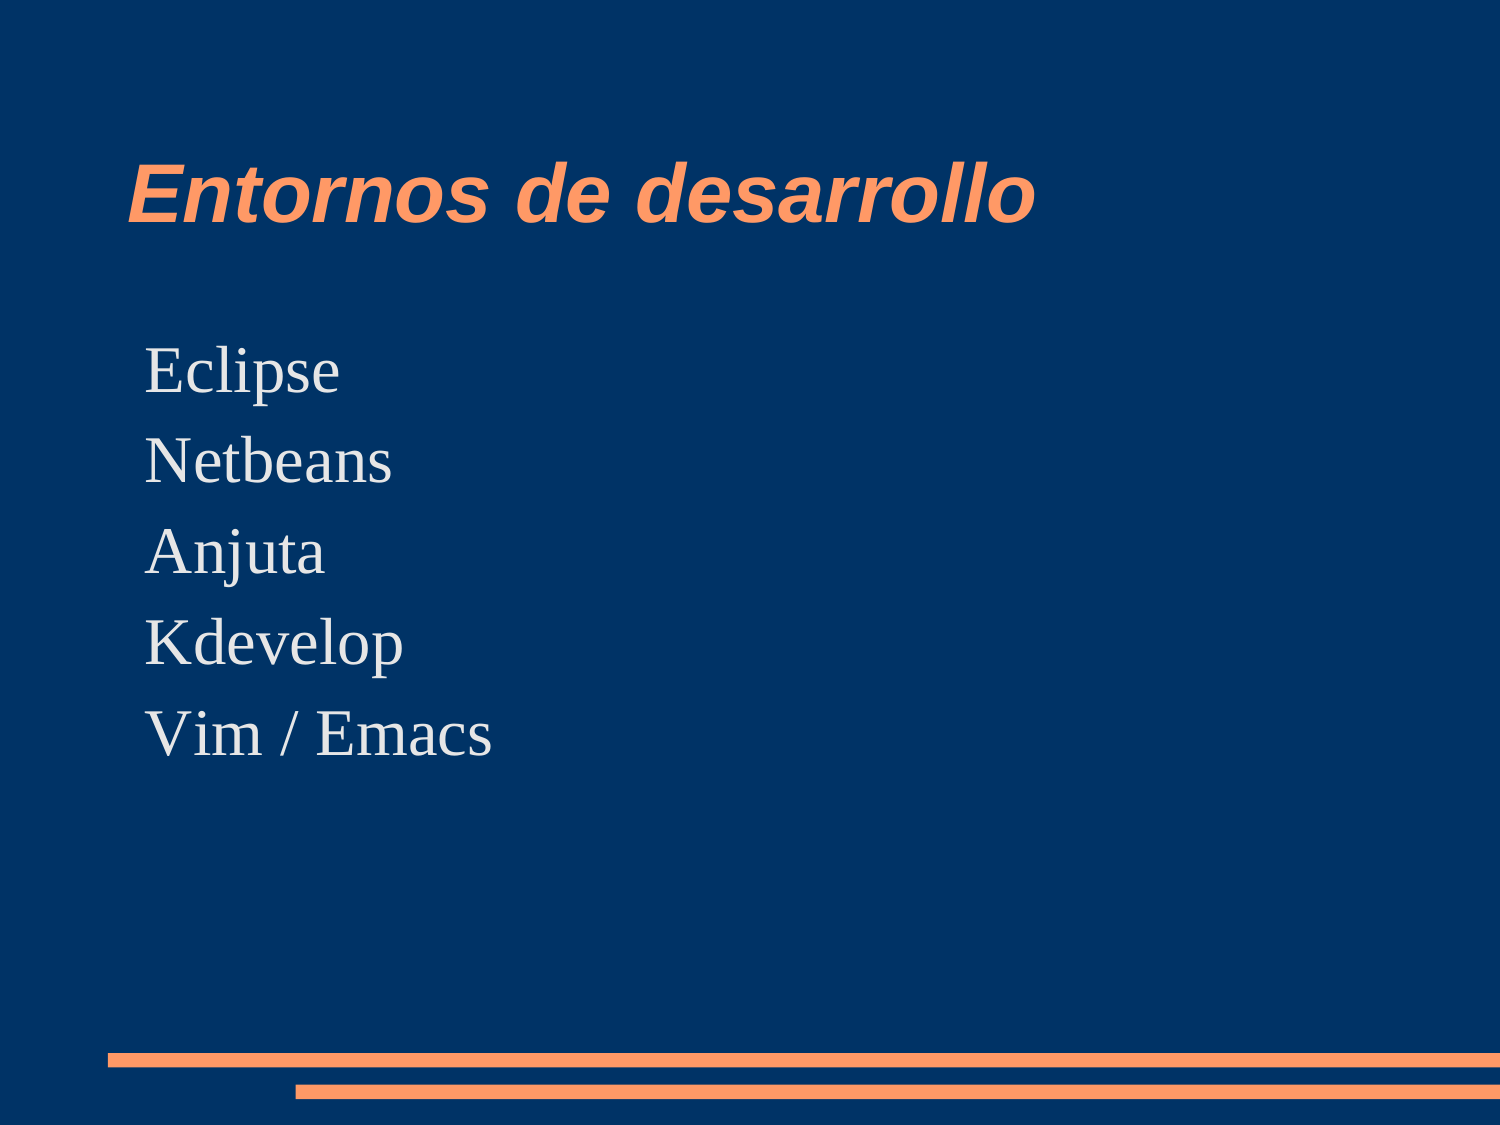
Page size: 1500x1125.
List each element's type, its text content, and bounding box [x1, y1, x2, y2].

list Eclipse Netbeans Anjuta Kdevelop Vim / Emacs [112, 324, 1388, 1001]
title Entornos de desarrollo [112, 99, 1388, 288]
